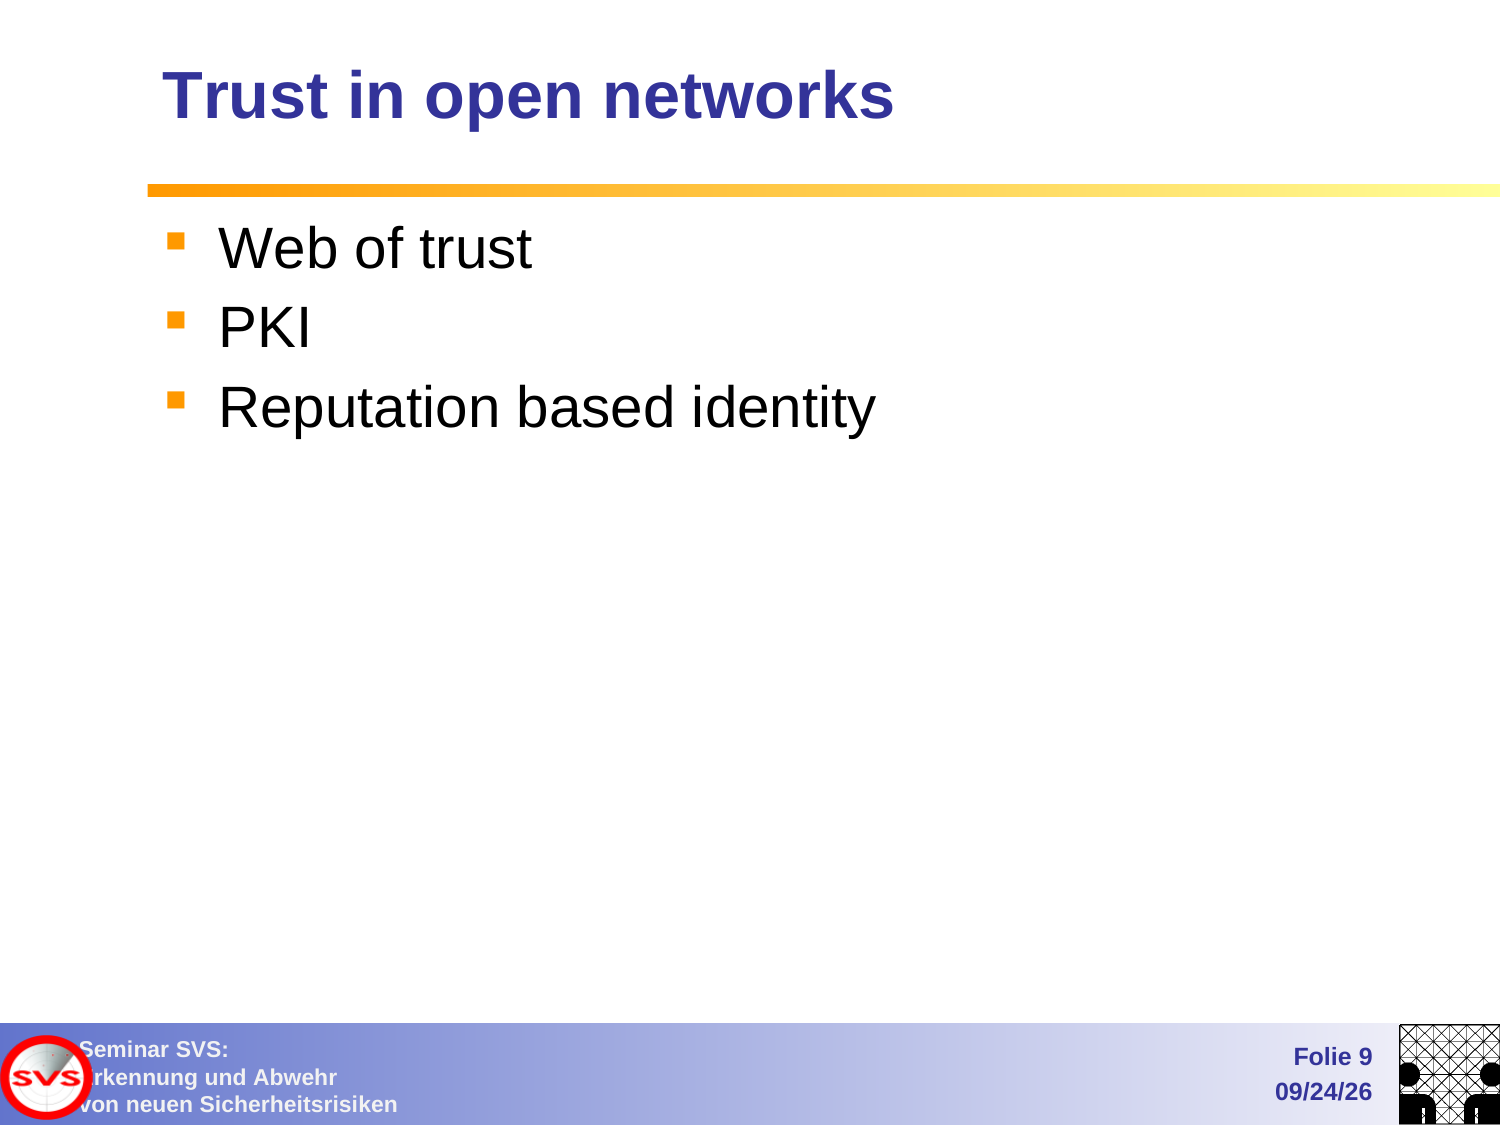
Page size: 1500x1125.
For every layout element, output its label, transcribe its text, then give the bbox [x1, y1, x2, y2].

title Trust in open networks [147, 18, 1427, 174]
list Web of trust PKI Reputation based identity [147, 208, 1426, 951]
picture [1399, 1024, 1500, 1125]
picture [0, 1035, 93, 1120]
